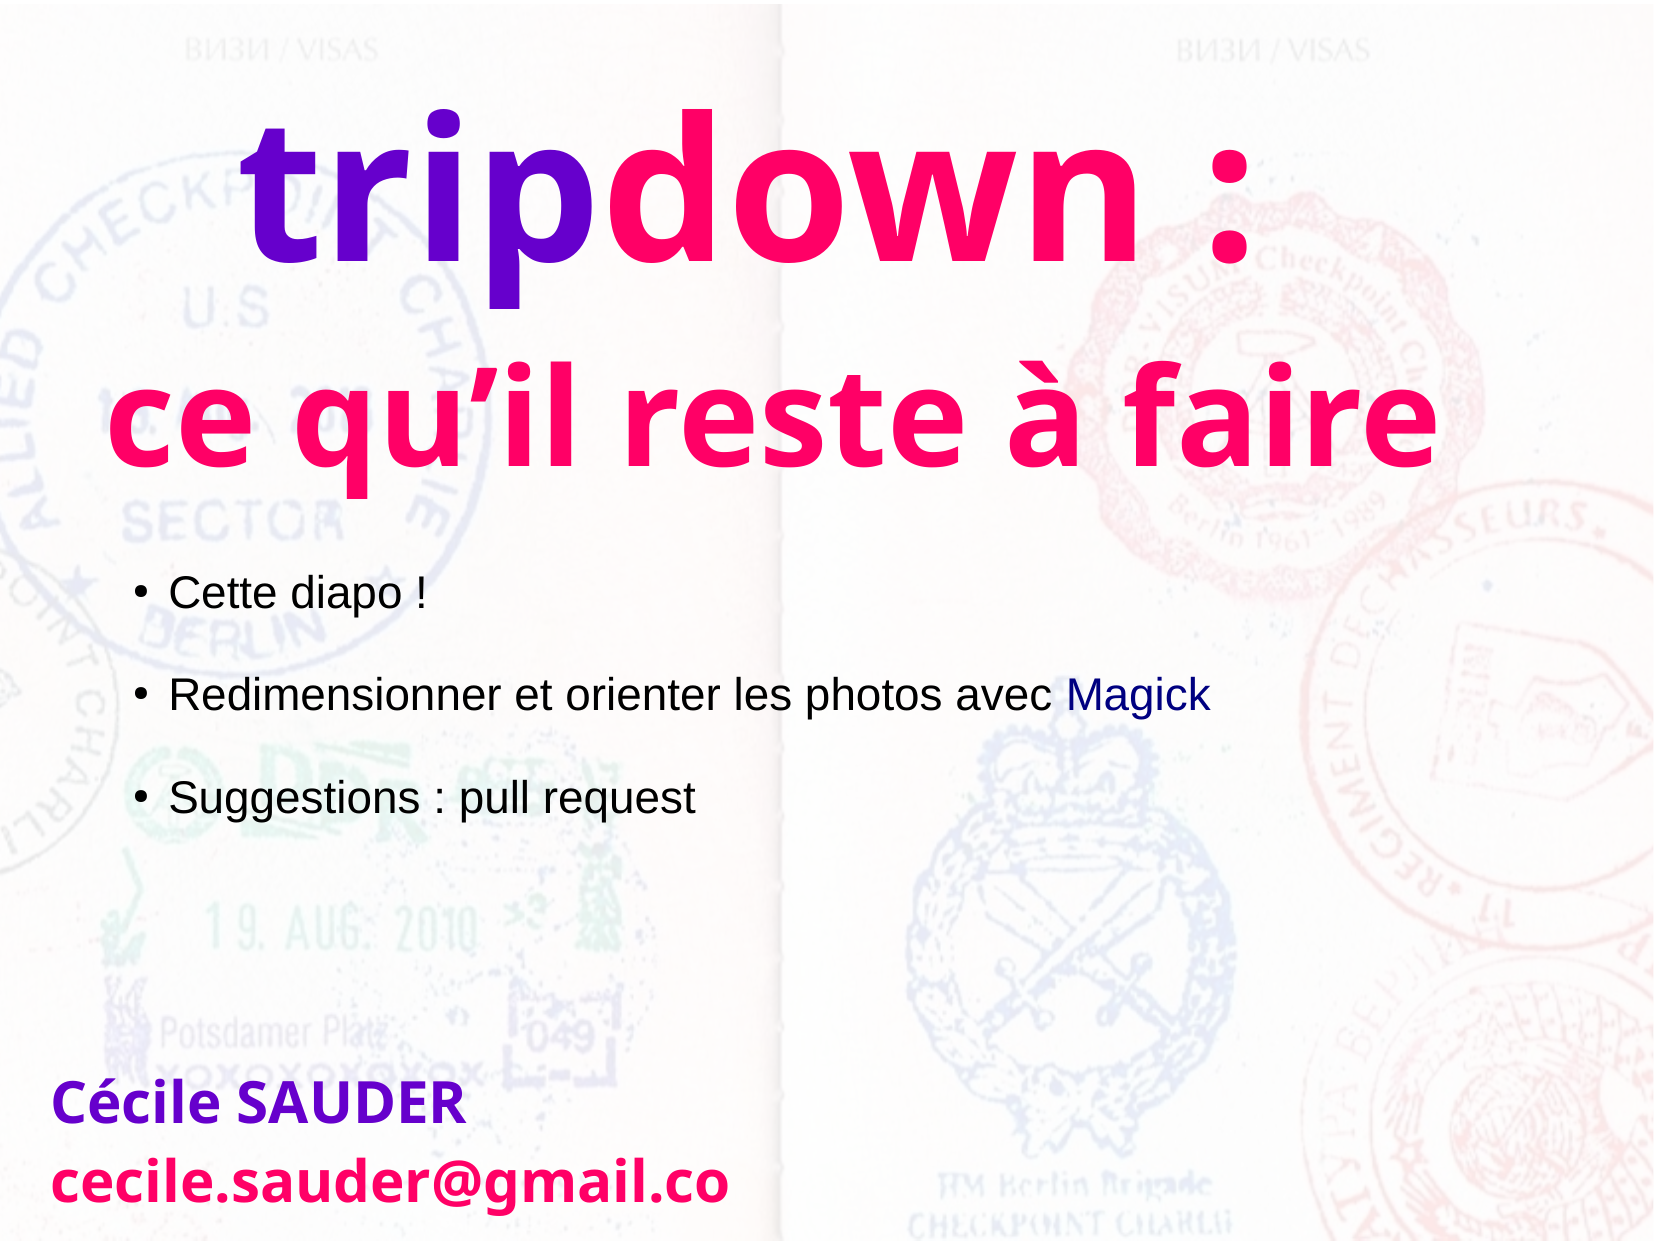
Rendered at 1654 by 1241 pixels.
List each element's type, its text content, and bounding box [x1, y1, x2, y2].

text_box [0, 0, 1654, 1241]
text_box Cette diapo ! Redimensionner et orienter les photos avec Magick Suggestions : pull request [118, 559, 1465, 965]
text_box Cécile SAUDER cecile.sauder@gmail.com [35, 1054, 780, 1223]
text_box tripdown : ce qu’il reste à faire [35, 40, 1512, 615]
